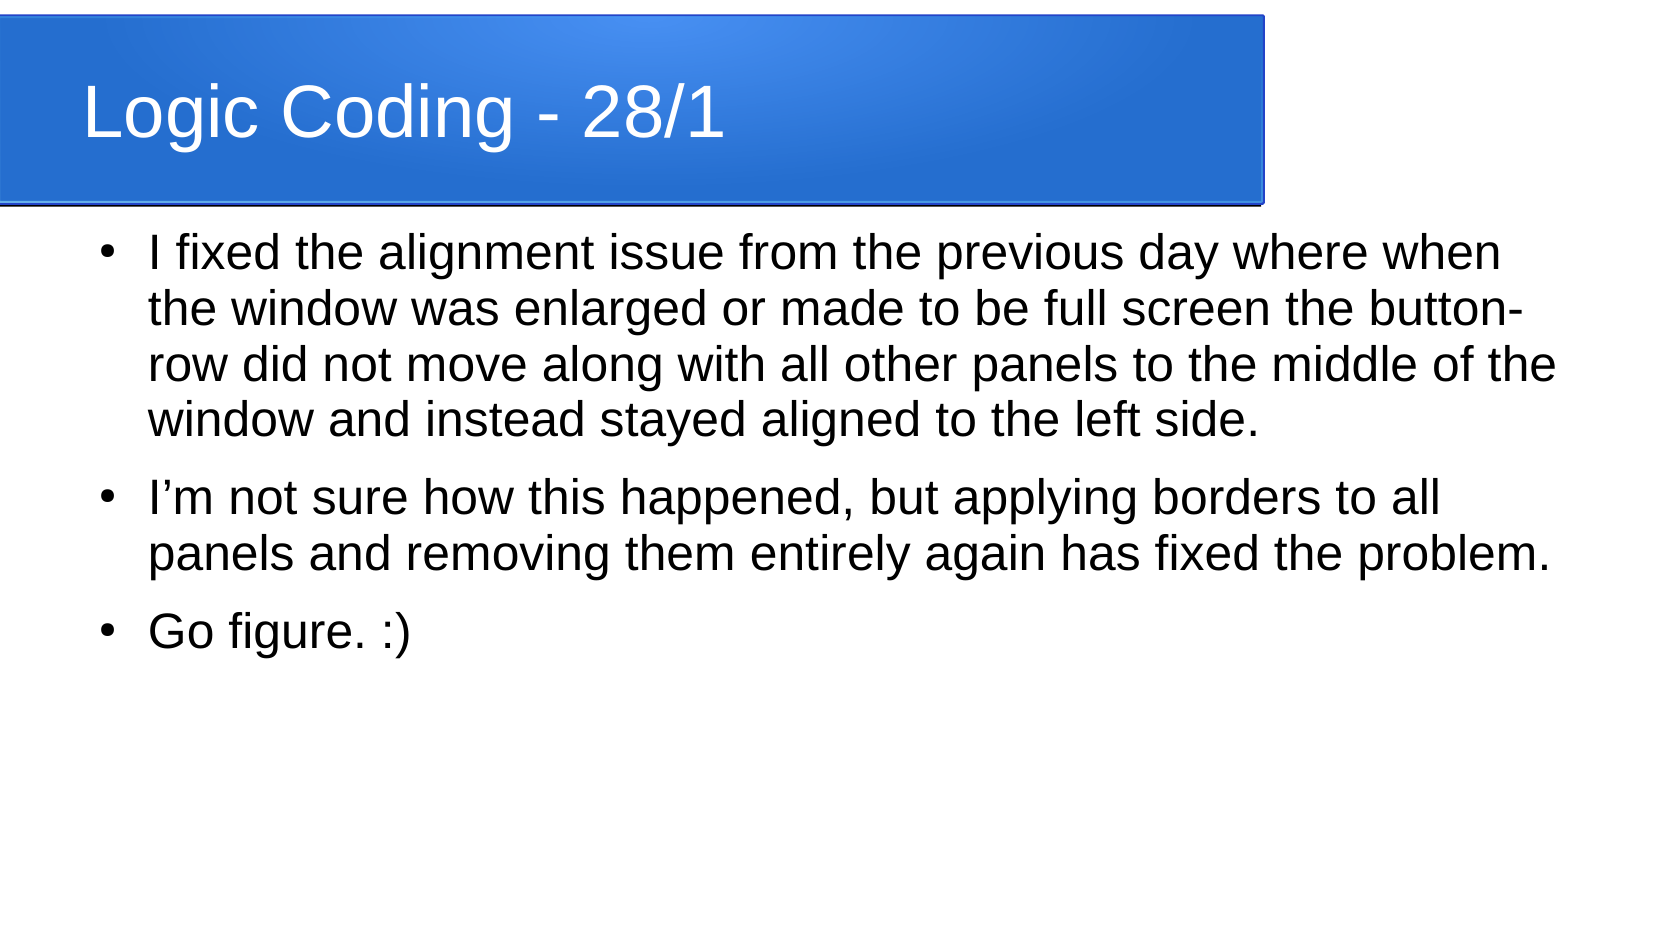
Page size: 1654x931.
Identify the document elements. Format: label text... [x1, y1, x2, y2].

title Logic Coding - 28/1 [82, 35, 1235, 189]
list I fixed the alignment issue from the previous day where when the window was enlarged or made to be full screen the button-row did not move along with all other panels to the middle of the window and instead stayed aligned to the left side. I’m not sure how this happened, but applying borders to all panels and removing them entirely again has fixed the problem. Go figure. :) [82, 224, 1571, 764]
